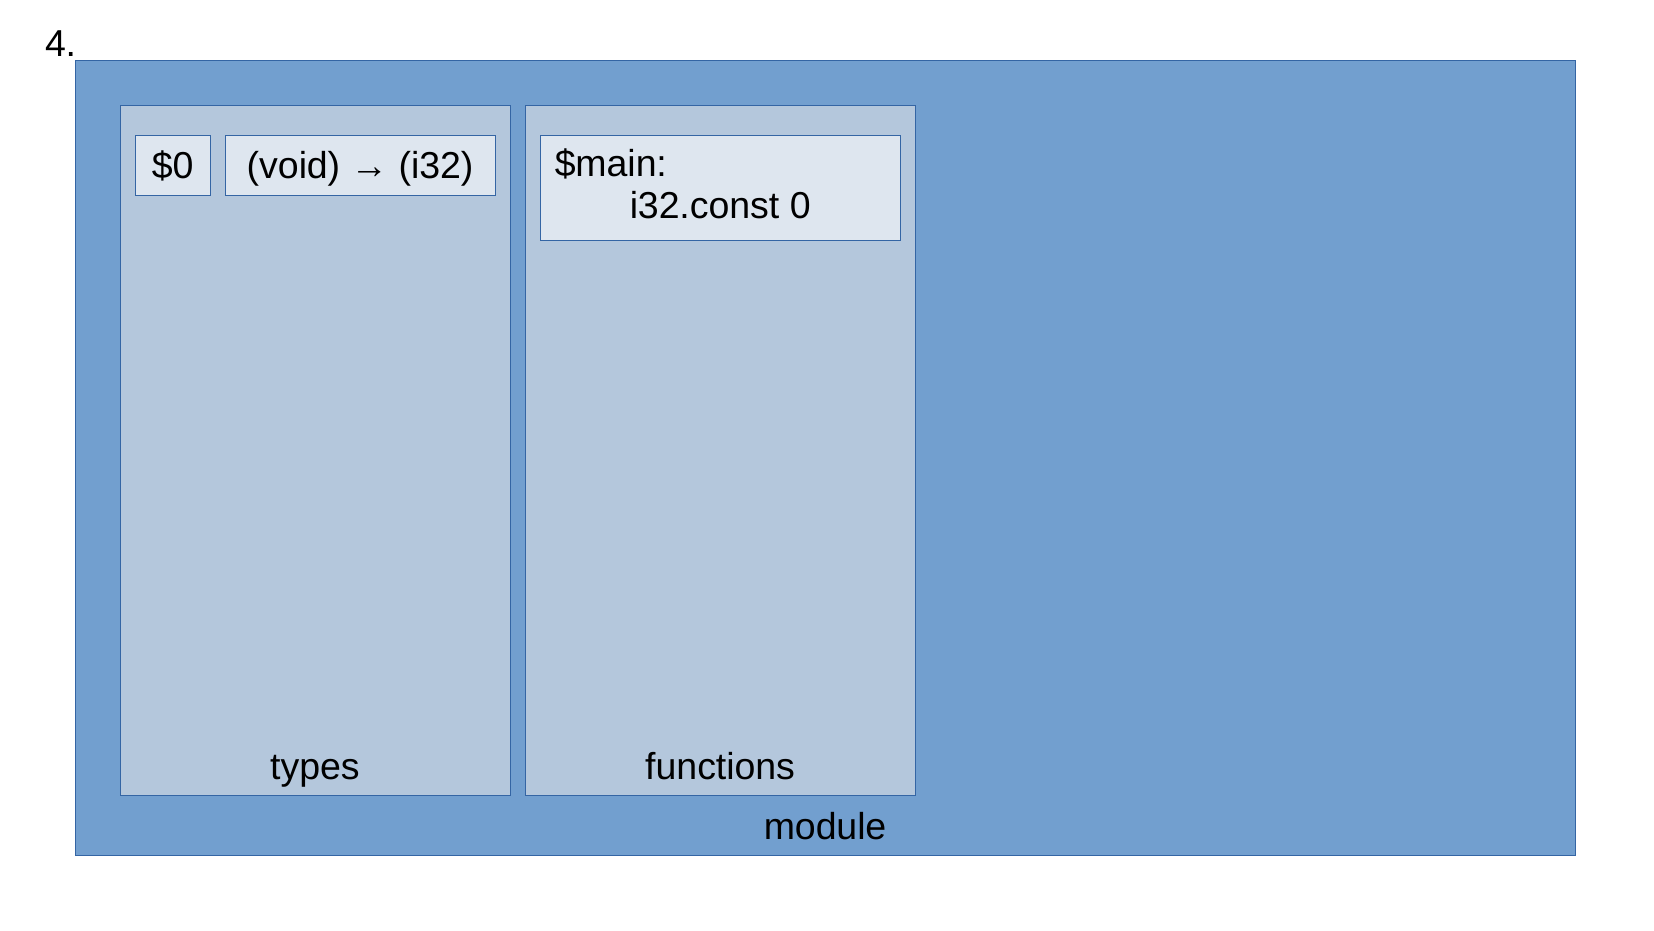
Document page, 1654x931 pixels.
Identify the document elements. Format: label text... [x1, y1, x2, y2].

text_box $main: i32.const 0 [540, 135, 901, 241]
text_box $0 [135, 135, 211, 196]
text_box (void) → (i32) [225, 135, 496, 196]
text_box functions [525, 105, 916, 796]
text_box 4. [30, 15, 92, 72]
text_box types [120, 105, 511, 796]
text_box module [75, 60, 1576, 856]
